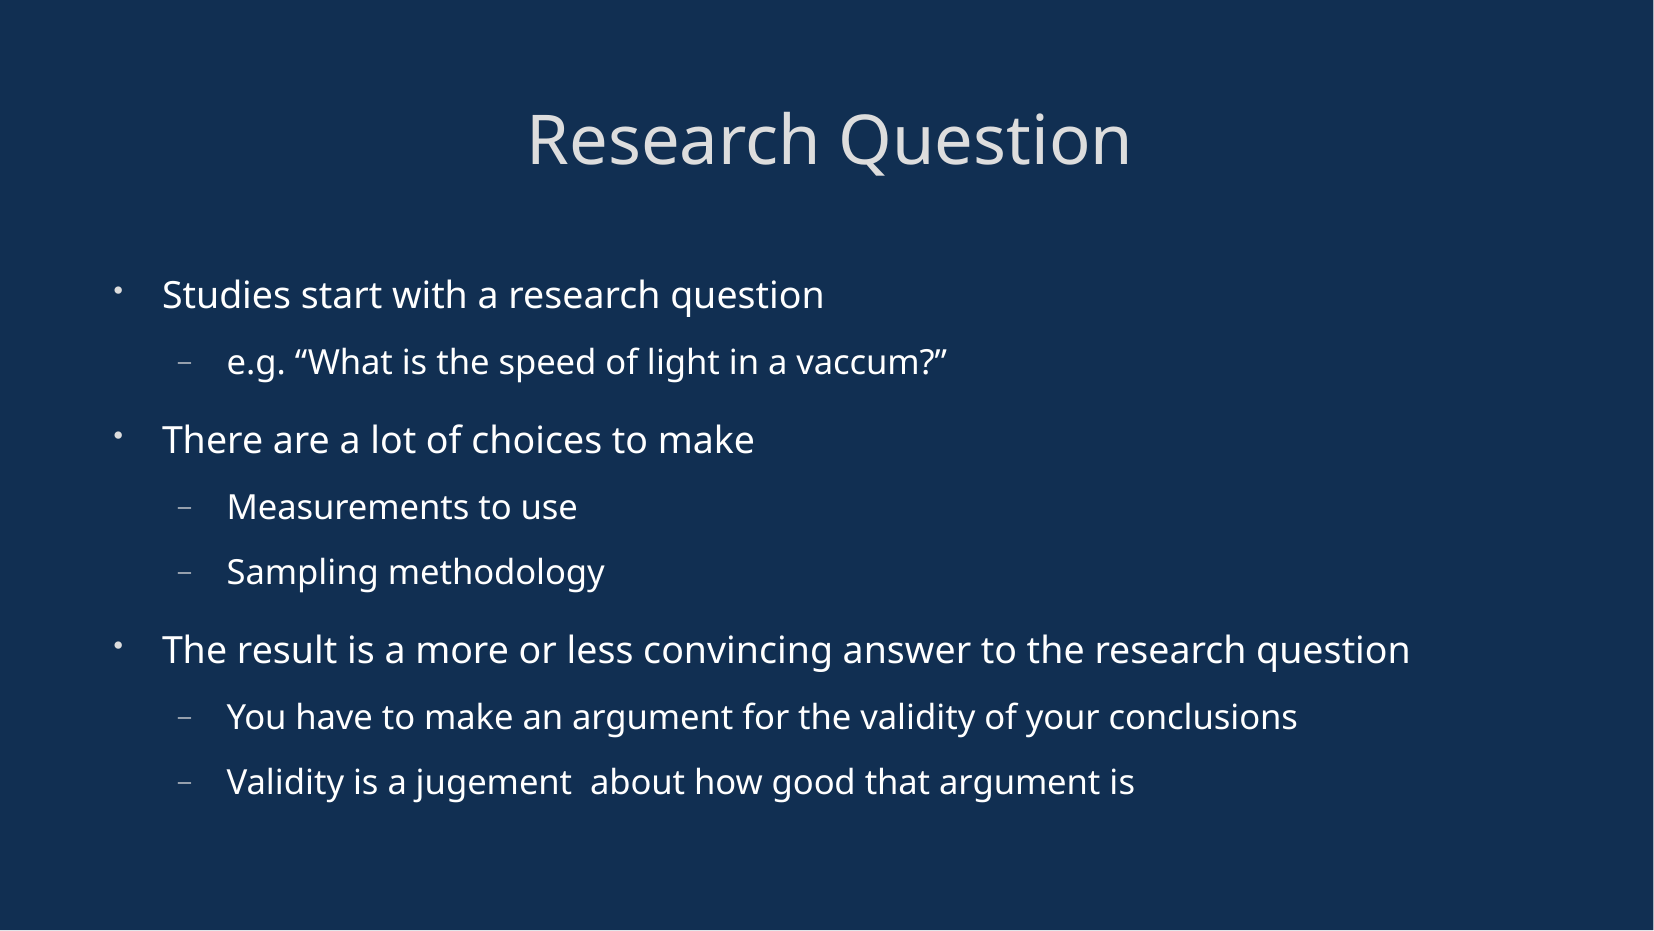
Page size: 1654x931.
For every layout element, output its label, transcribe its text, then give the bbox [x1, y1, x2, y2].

list Studies start with a research question e.g. “What is the speed of light in a vaccum?” There are a lot of choices to make Measurements to use Sampling methodology The result is a more or less convincing answer to the research question You have to make an argument for the validity of your conclusions Validity is a jugement about how good that argument is [97, 268, 1563, 806]
title Research Question [97, 56, 1563, 220]
